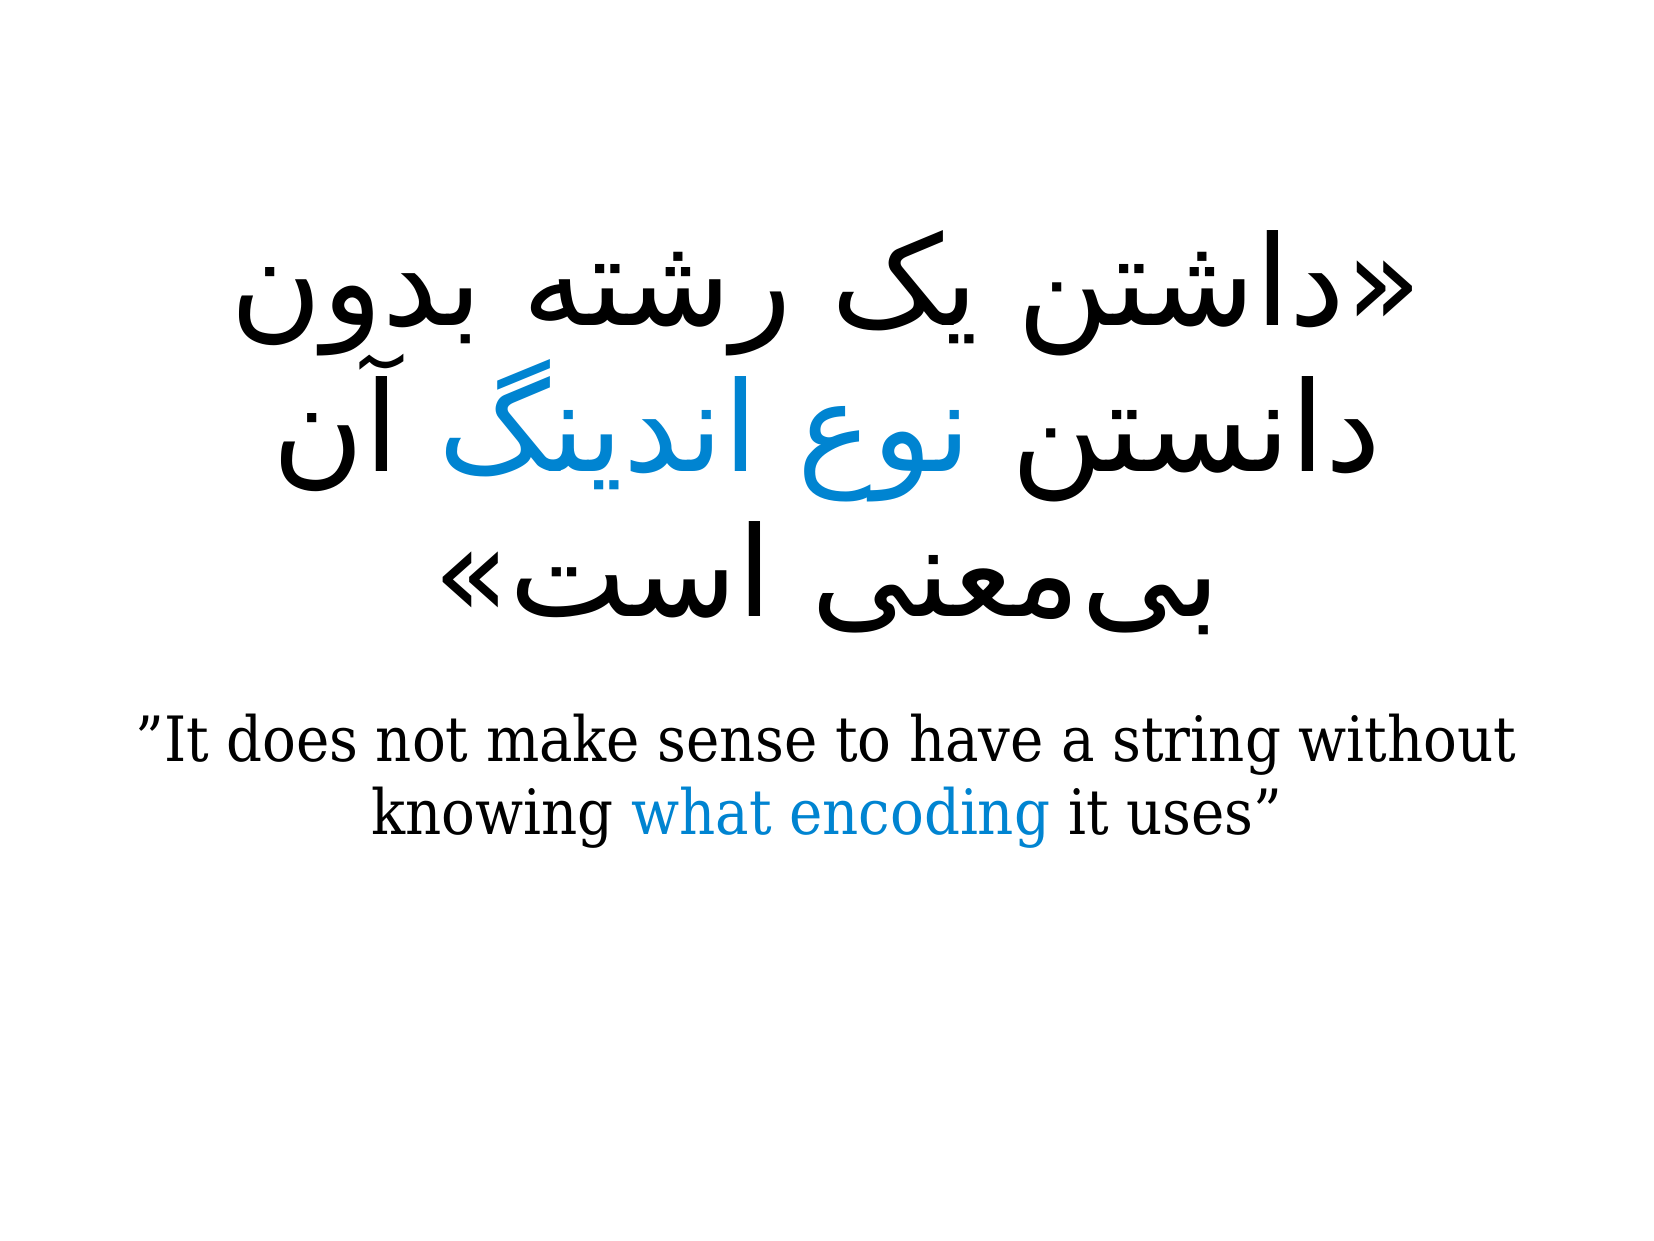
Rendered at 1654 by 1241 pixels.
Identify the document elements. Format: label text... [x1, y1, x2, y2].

text_box «داشتن یک رشته بدون دانستن نوع اندینگ آن بی‌معنی است» ”It does not make sense to have a string without knowing what encoding it uses” [82, 49, 1571, 1010]
